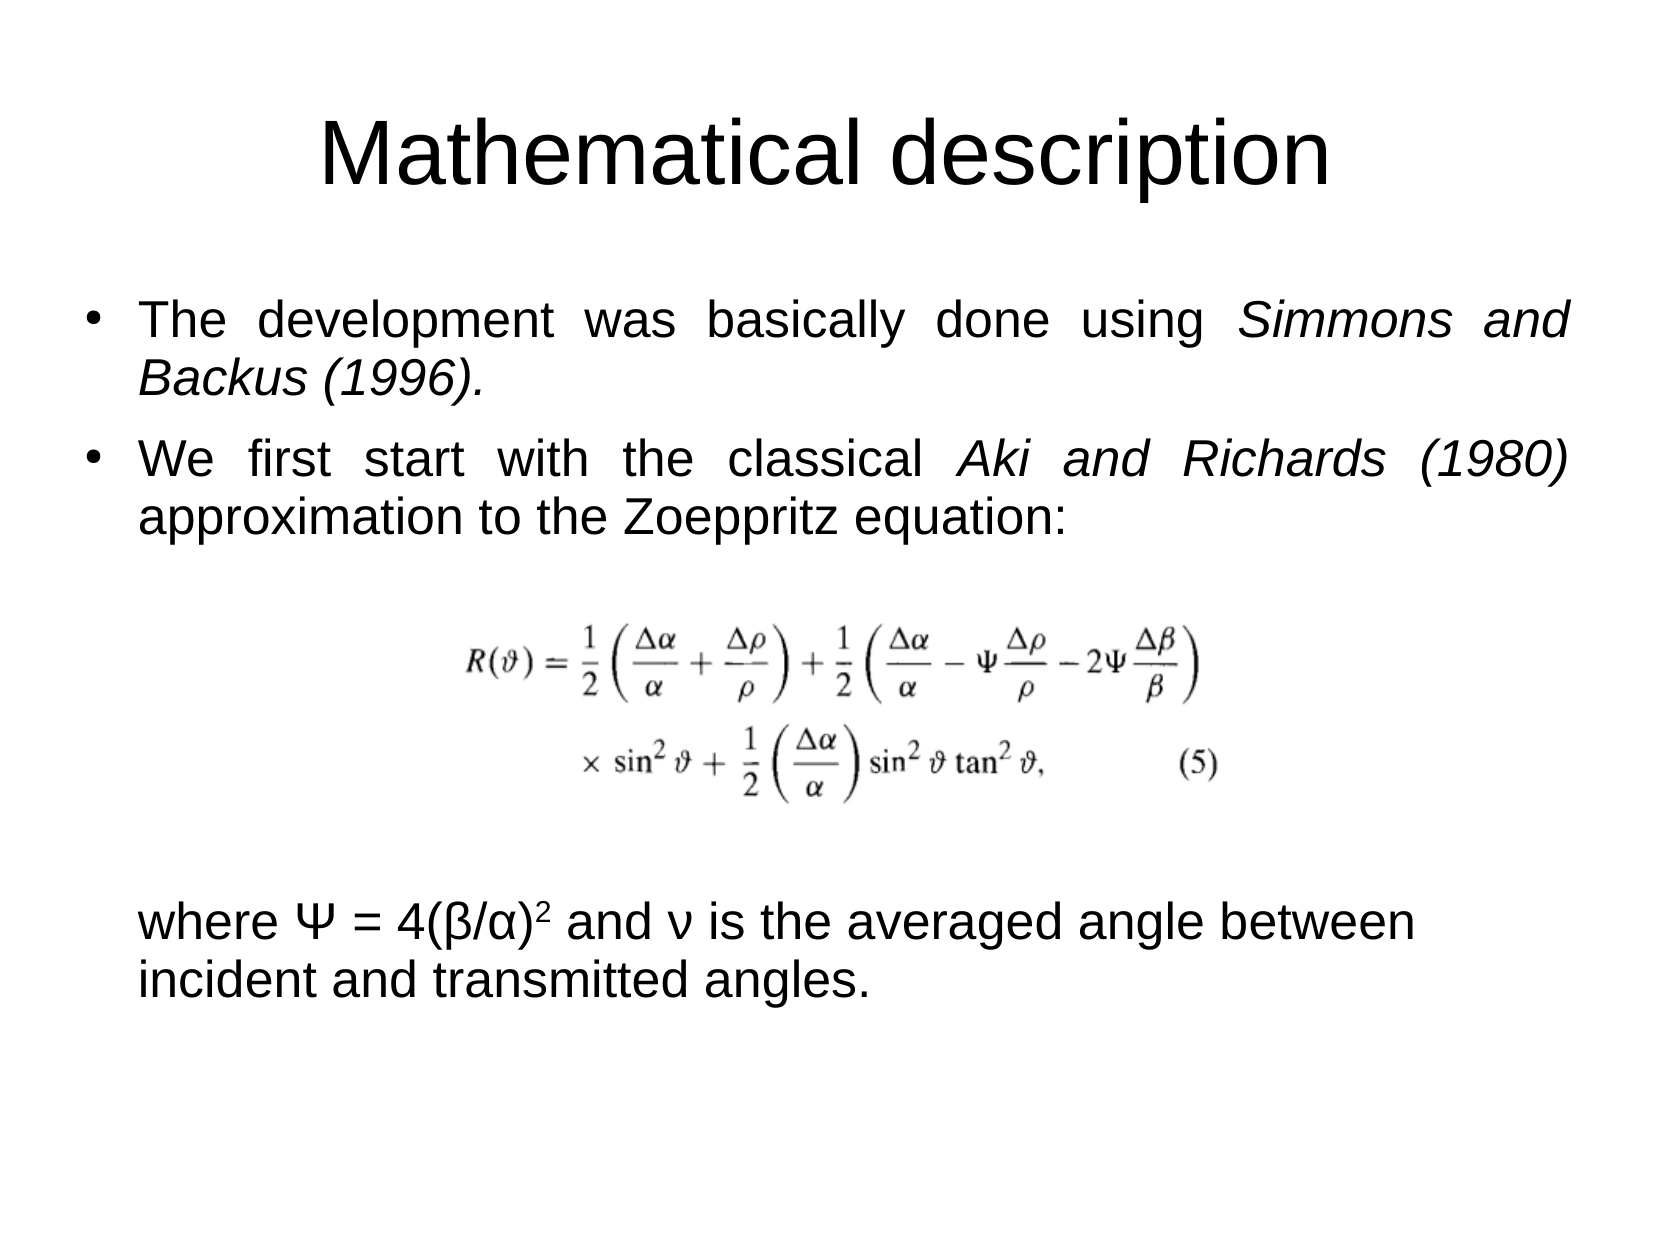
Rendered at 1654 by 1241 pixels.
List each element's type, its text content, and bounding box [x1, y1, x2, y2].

picture [450, 613, 1224, 819]
title Mathematical description [82, 49, 1571, 257]
list The development was basically done using Simmons and Backus (1996). We first start with the classical Aki and Richards (1980) approximation to the Zoeppritz equation: where Ψ = 4(β/α)2 and ν is the averaged angle between incident and transmitted angles. [82, 290, 1571, 1010]
